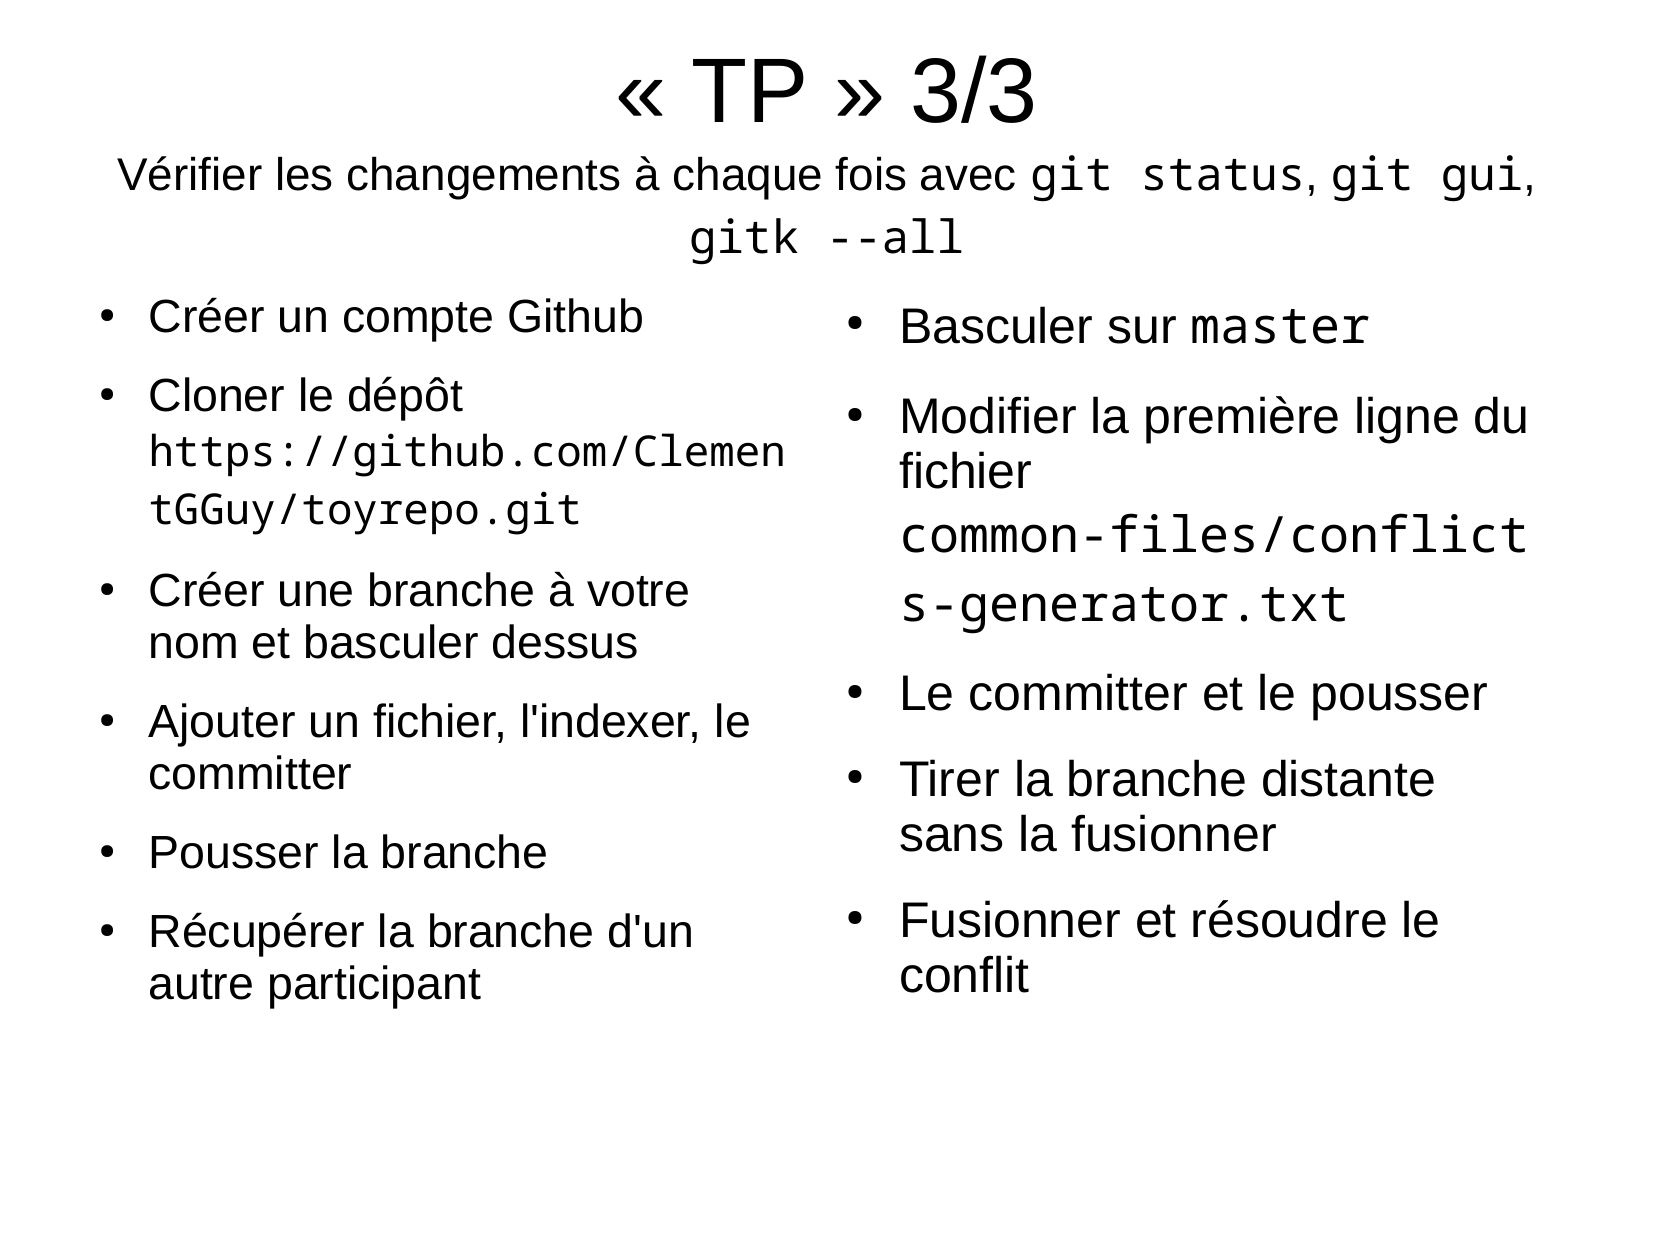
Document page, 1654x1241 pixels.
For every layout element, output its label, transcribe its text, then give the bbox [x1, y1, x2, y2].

list Basculer sur master Modifier la première ligne du fichier common-files/conflicts-generator.txt Le committer et le pousser Tirer la branche distante sans la fusionner Fusionner et résoudre le conflit [828, 290, 1539, 1010]
title « TP » 3/3 Vérifier les changements à chaque fois avec git status, git gui, gitk --all [82, 49, 1571, 257]
list Créer un compte Github Cloner le dépôt https://github.com/ClementGGuy/toyrepo.git Créer une branche à votre nom et basculer dessus Ajouter un fichier, l'indexer, le committer Pousser la branche Récupérer la branche d'un autre participant [82, 290, 793, 1010]
